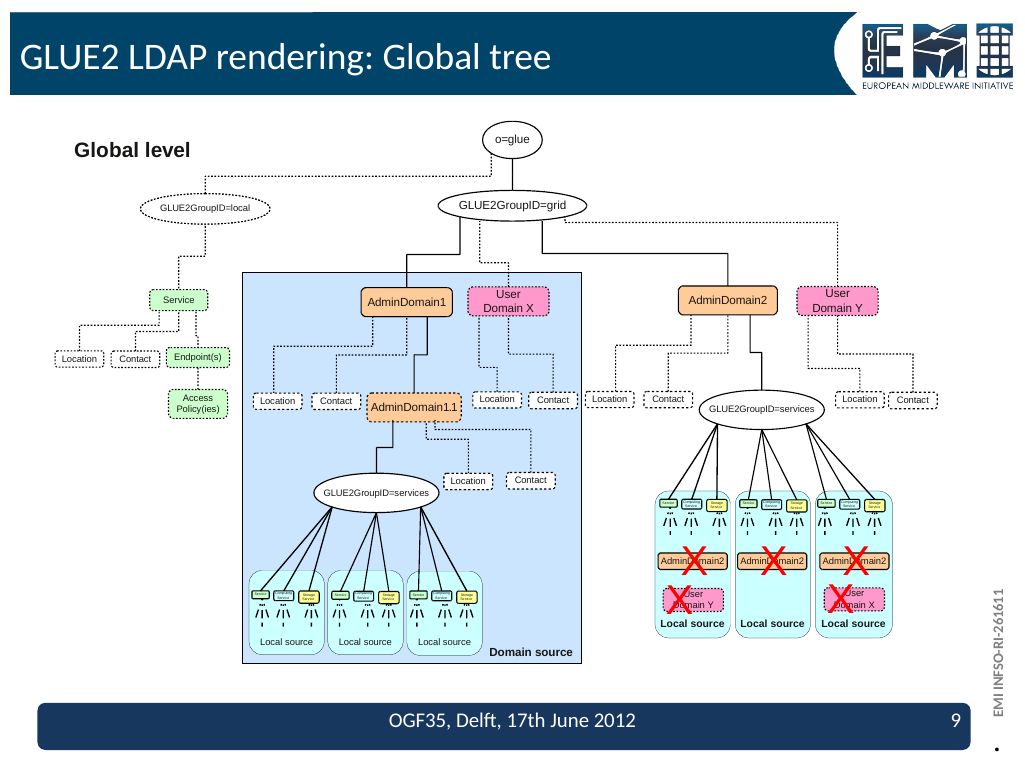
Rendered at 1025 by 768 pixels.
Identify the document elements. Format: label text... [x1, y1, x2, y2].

picture [863, 23, 1013, 89]
picture [9, 12, 16, 95]
title GLUE2 LDAP rendering: Global tree [19, 6, 863, 113]
chart [37, 87, 960, 697]
